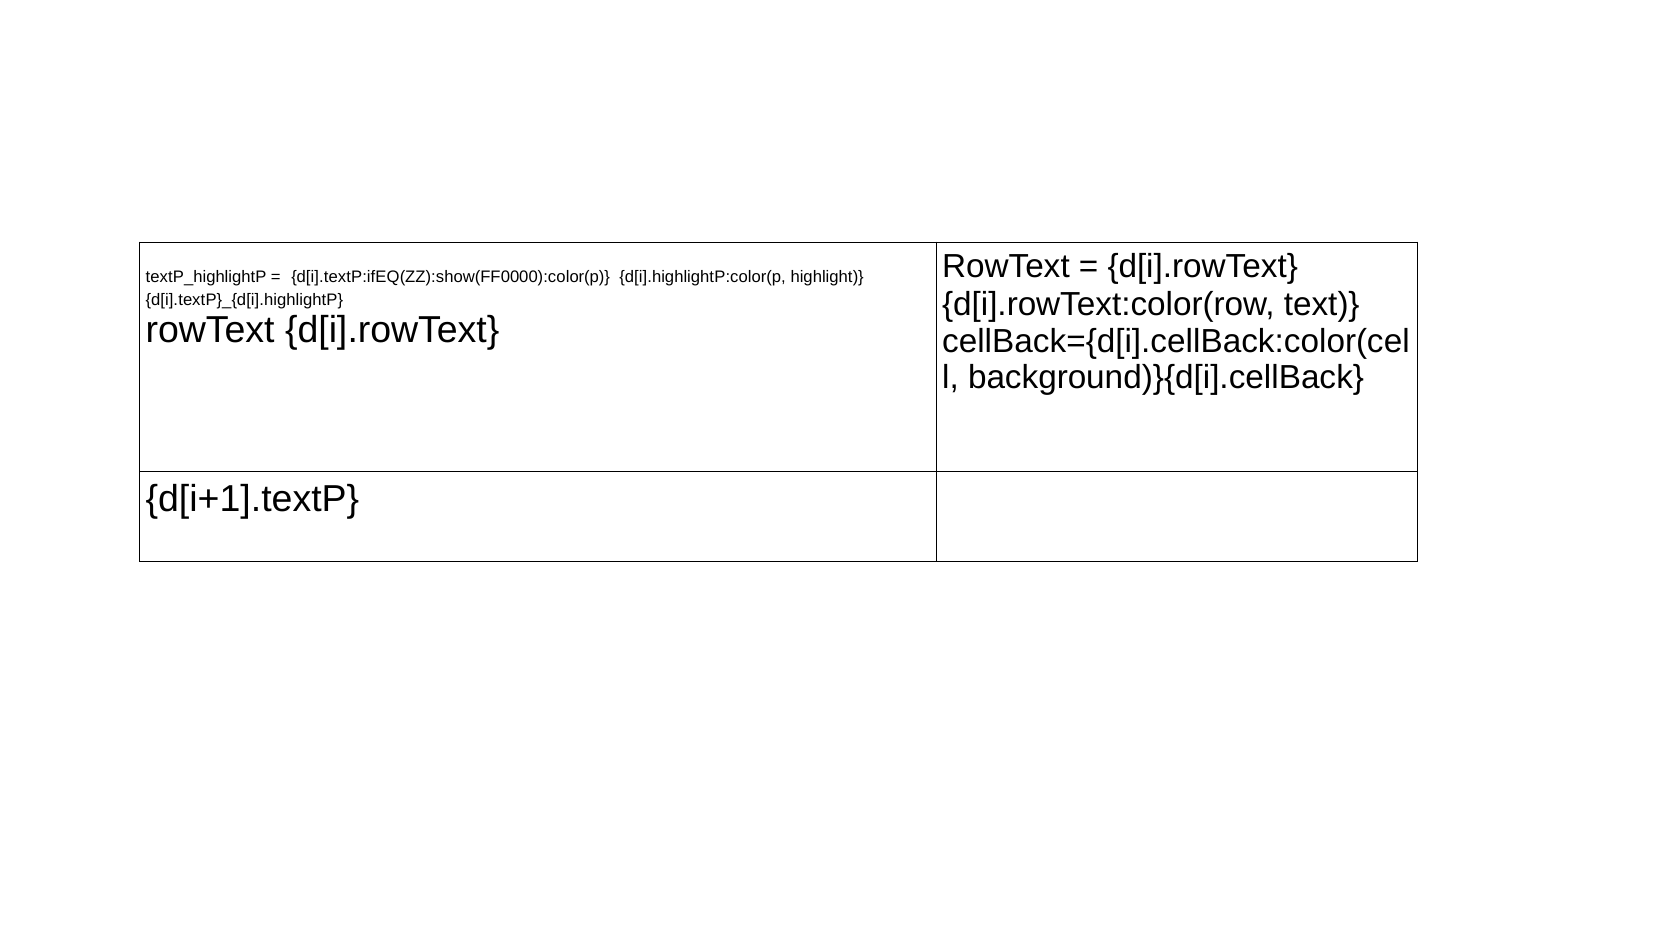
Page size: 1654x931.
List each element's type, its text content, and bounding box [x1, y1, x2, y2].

table_header textP_highlightP = {d[i].textP:ifEQ(ZZ):show(FF0000):color(p)} {d[i].highlightP:color(p, highlight)} {d[i].textP}_{d[i].highlightP} rowText {d[i].rowText} [140, 243, 936, 471]
table_cell {d[i+1].textP} [140, 472, 936, 561]
table_header RowText = {d[i].rowText}{d[i].rowText:color(row, text)} cellBack={d[i].cellBack:color(cell, background)}{d[i].cellBack} [937, 243, 1417, 471]
table_cell [937, 472, 1417, 561]
